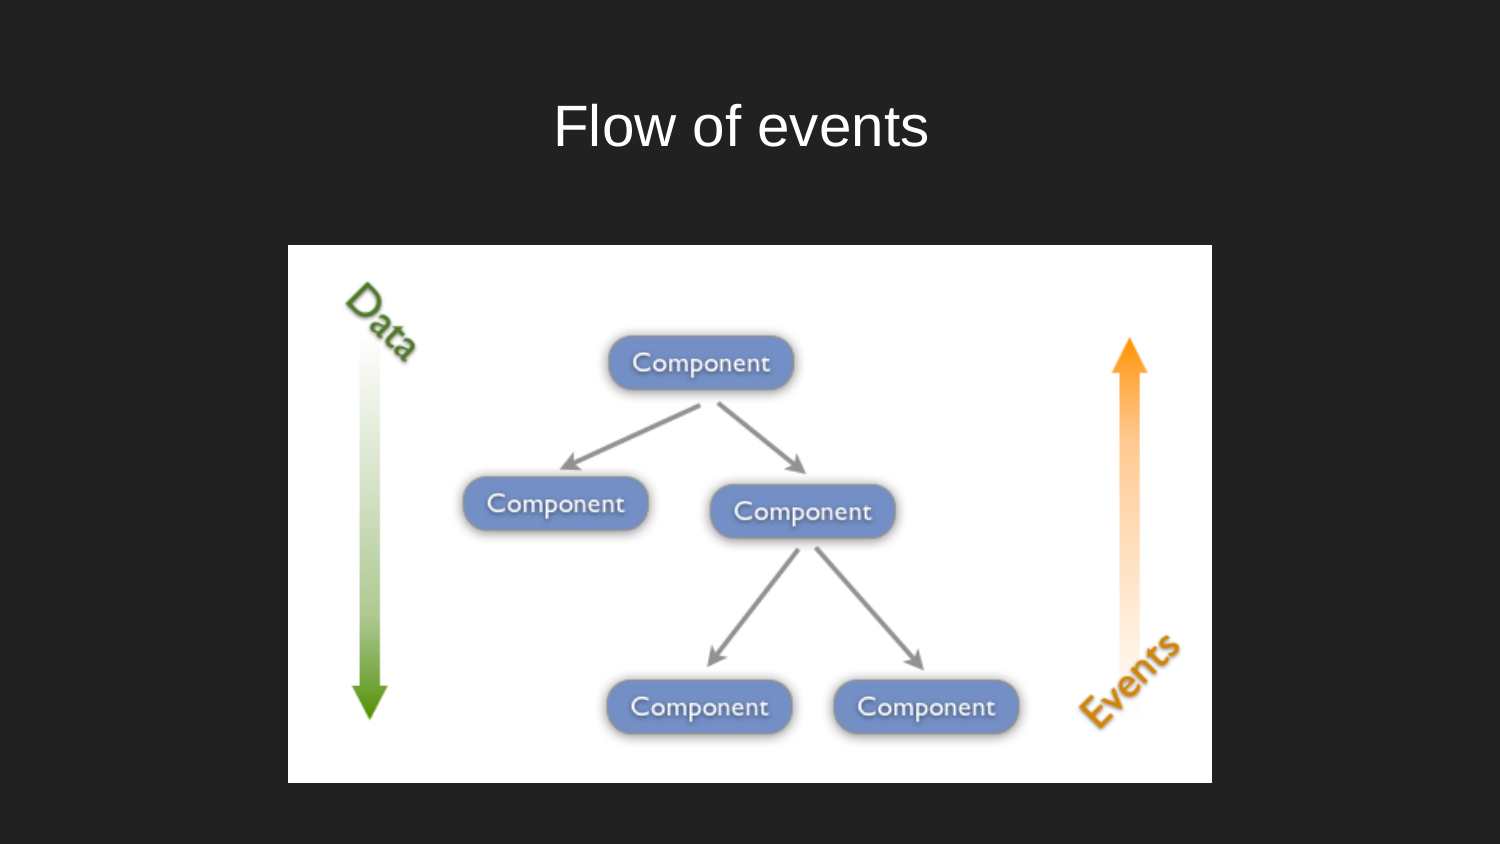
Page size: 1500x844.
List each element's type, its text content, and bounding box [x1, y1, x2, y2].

title Flow of events [51, 72, 1449, 167]
picture [288, 245, 1212, 784]
